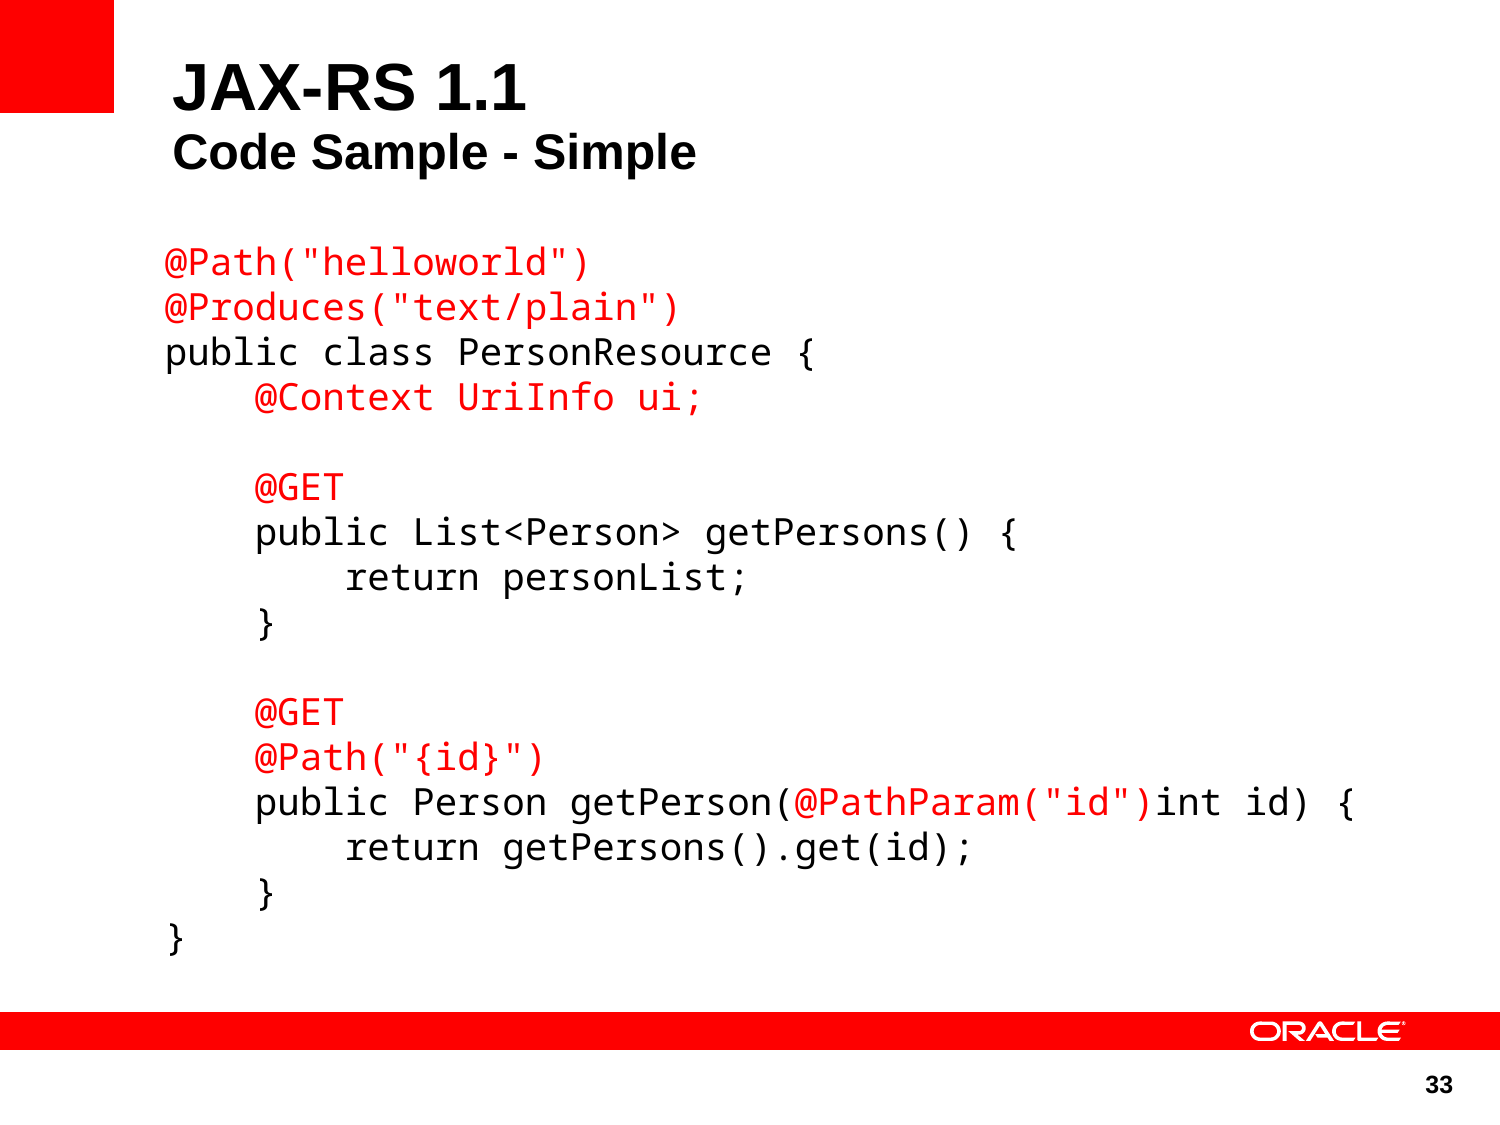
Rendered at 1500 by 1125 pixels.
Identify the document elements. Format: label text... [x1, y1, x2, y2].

picture [0, 1012, 1500, 1050]
text_box public class PersonResource { public List<Person> getPersons() { return personList; } public Person getPerson( int id) { return getPersons().get(id); } } [150, 831, 1388, 966]
title JAX-RS 1.1 Code Sample - Simple [157, 37, 1402, 193]
text_box @Path("helloworld") @Produces("text/plain") @Context UriInfo ui; @GET @GET @Path("{id}") @PathParam("id") [150, 230, 1388, 831]
picture [0, 0, 114, 113]
